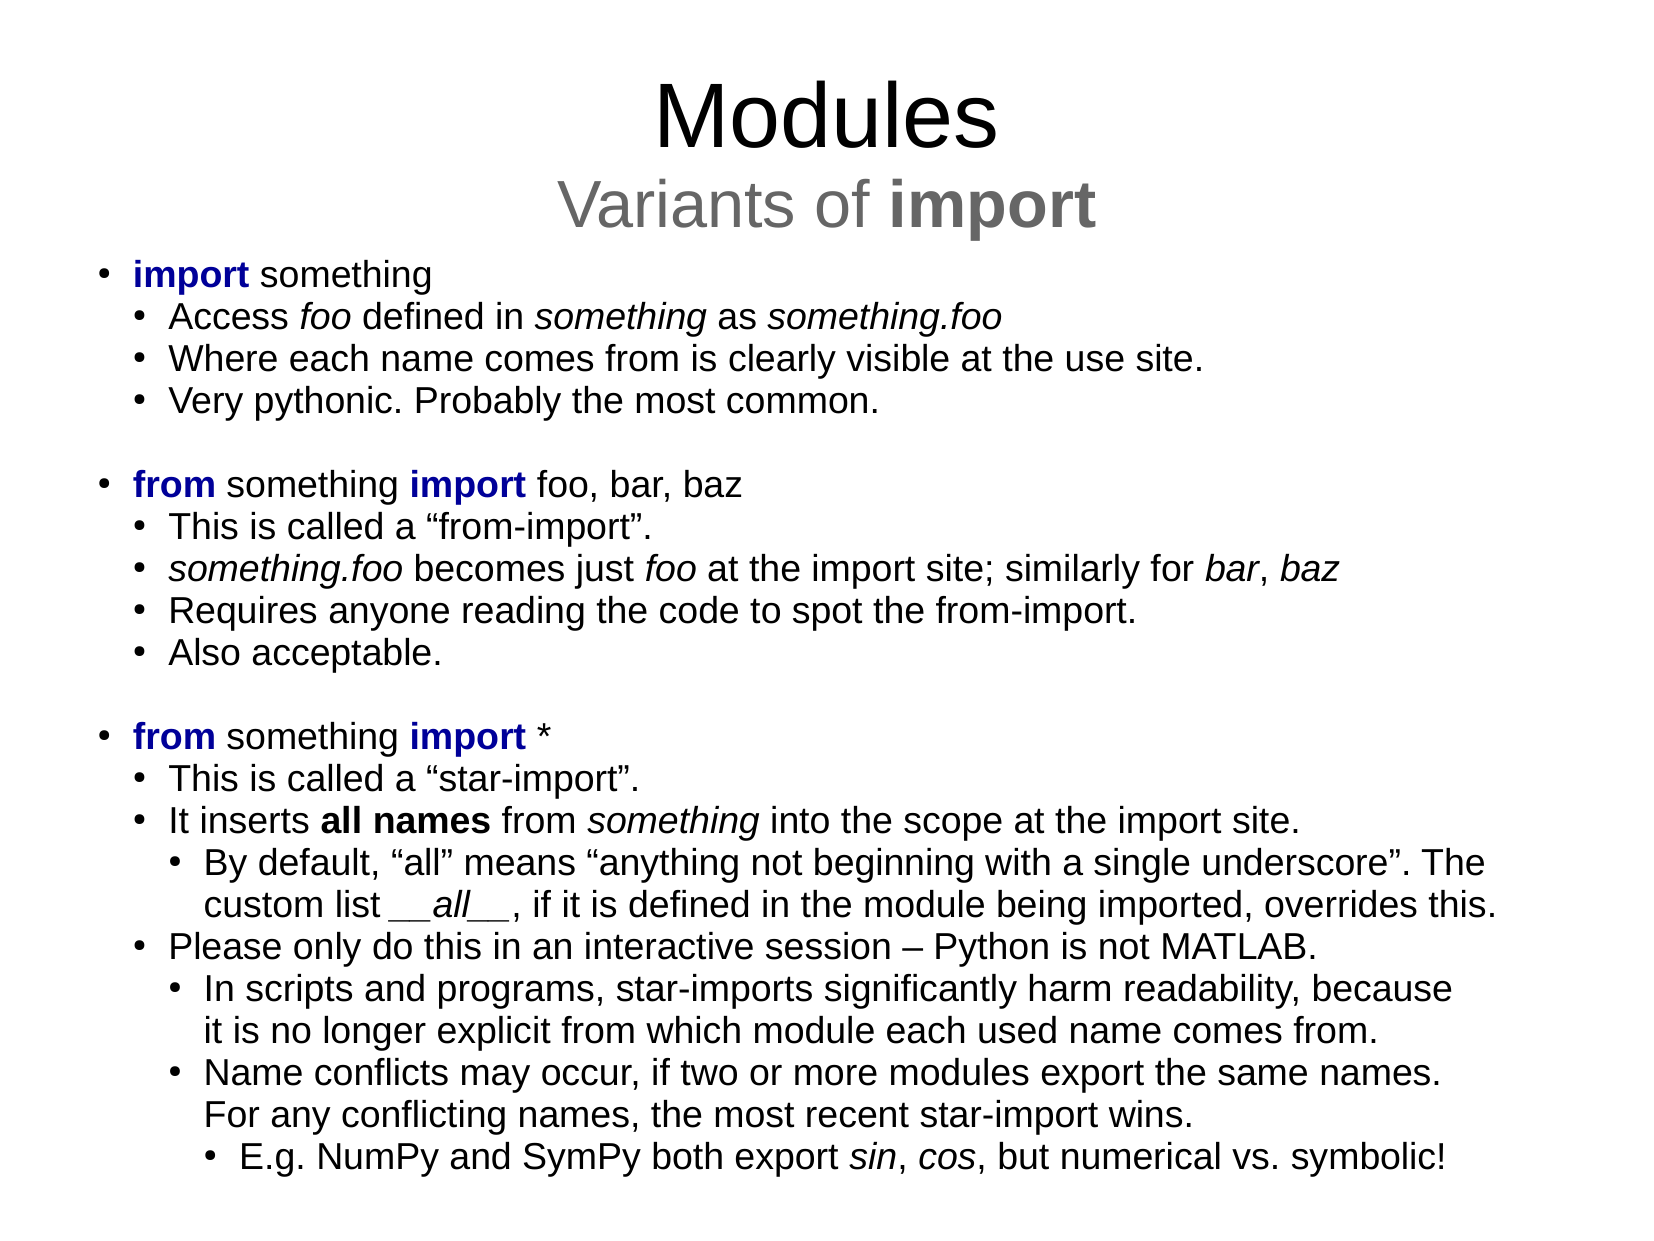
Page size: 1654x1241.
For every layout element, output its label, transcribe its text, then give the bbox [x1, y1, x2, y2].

text_box import something Access foo defined in something as something.foo Where each name comes from is clearly visible at the use site. Very pythonic. Probably the most common. from something import foo, bar, baz This is called a “from-import”. something.foo becomes just foo at the import site; similarly for bar, baz Requires anyone reading the code to spot the from-import. Also acceptable. from something import * This is called a “star-import”. It inserts all names from something into the scope at the import site. By default, “all” means “anything not beginning with a single underscore”. The custom list __all__, if it is defined in the module being imported, overrides this. Please only do this in an interactive session – Python is not MATLAB. In scripts and programs, star-imports significantly harm readability, because it is no longer explicit from which module each used name comes from. Name conflicts may occur, if two or more modules export the same names. For any conflicting names, the most recent star-import wins. E.g. NumPy and SymPy both export sin, cos, but numerical vs. symbolic! [82, 246, 1561, 1186]
title Modules Variants of import [82, 49, 1571, 257]
